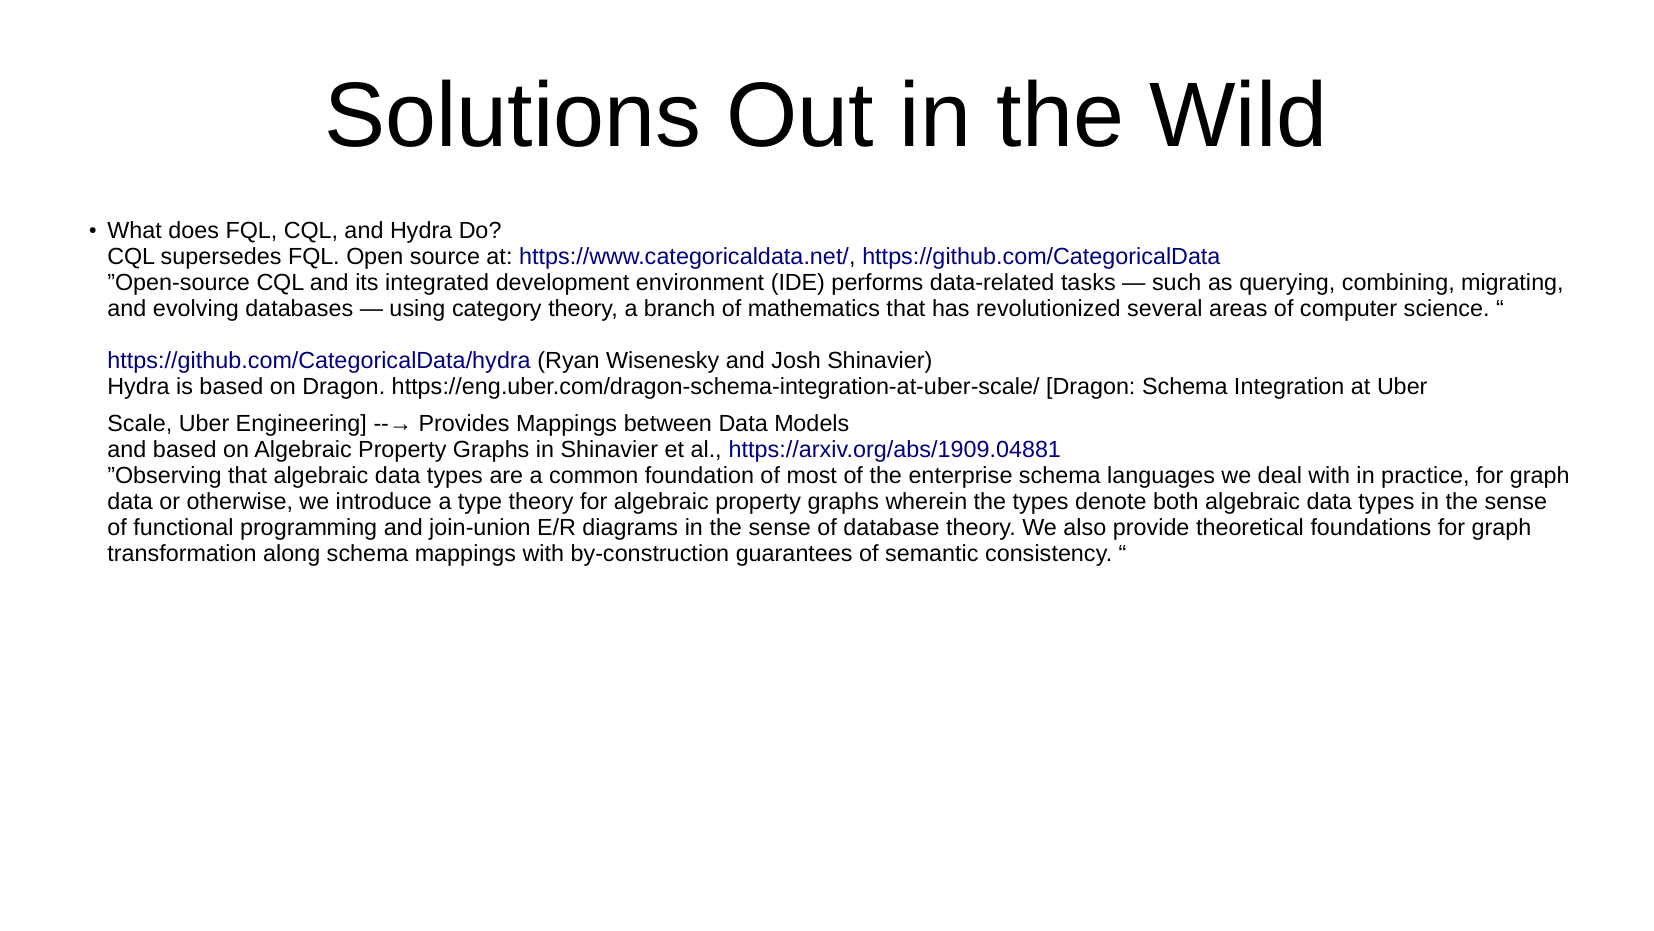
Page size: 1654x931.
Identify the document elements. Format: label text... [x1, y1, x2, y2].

title Solutions Out in the Wild [82, 37, 1571, 193]
list What does FQL, CQL, and Hydra Do? CQL supersedes FQL. Open source at: https://www.categoricaldata.net/, https://github.com/CategoricalData ”Open-source CQL and its integrated development environment (IDE) performs data-related tasks — such as querying, combining, migrating, and evolving databases — using category theory, a branch of mathematics that has revolutionized several areas of computer science. “ https://github.com/CategoricalData/hydra (Ryan Wisenesky and Josh Shinavier) Hydra is based on Dragon. https://eng.uber.com/dragon-schema-integration-at-uber-scale/ [Dragon: Schema Integration at Uber Scale, Uber Engineering] --→ Provides Mappings between Data Models and based on Algebraic Property Graphs in Shinavier et al., https://arxiv.org/abs/1909.04881 ”Observing that algebraic data types are a common foundation of most of the enterprise schema languages we deal with in practice, for graph data or otherwise, we introduce a type theory for algebraic property graphs wherein the types denote both algebraic data types in the sense of functional programming and join-union E/R diagrams in the sense of database theory. We also provide theoretical foundations for graph transformation along schema mappings with by-construction guarantees of semantic consistency. “ [82, 217, 1571, 758]
